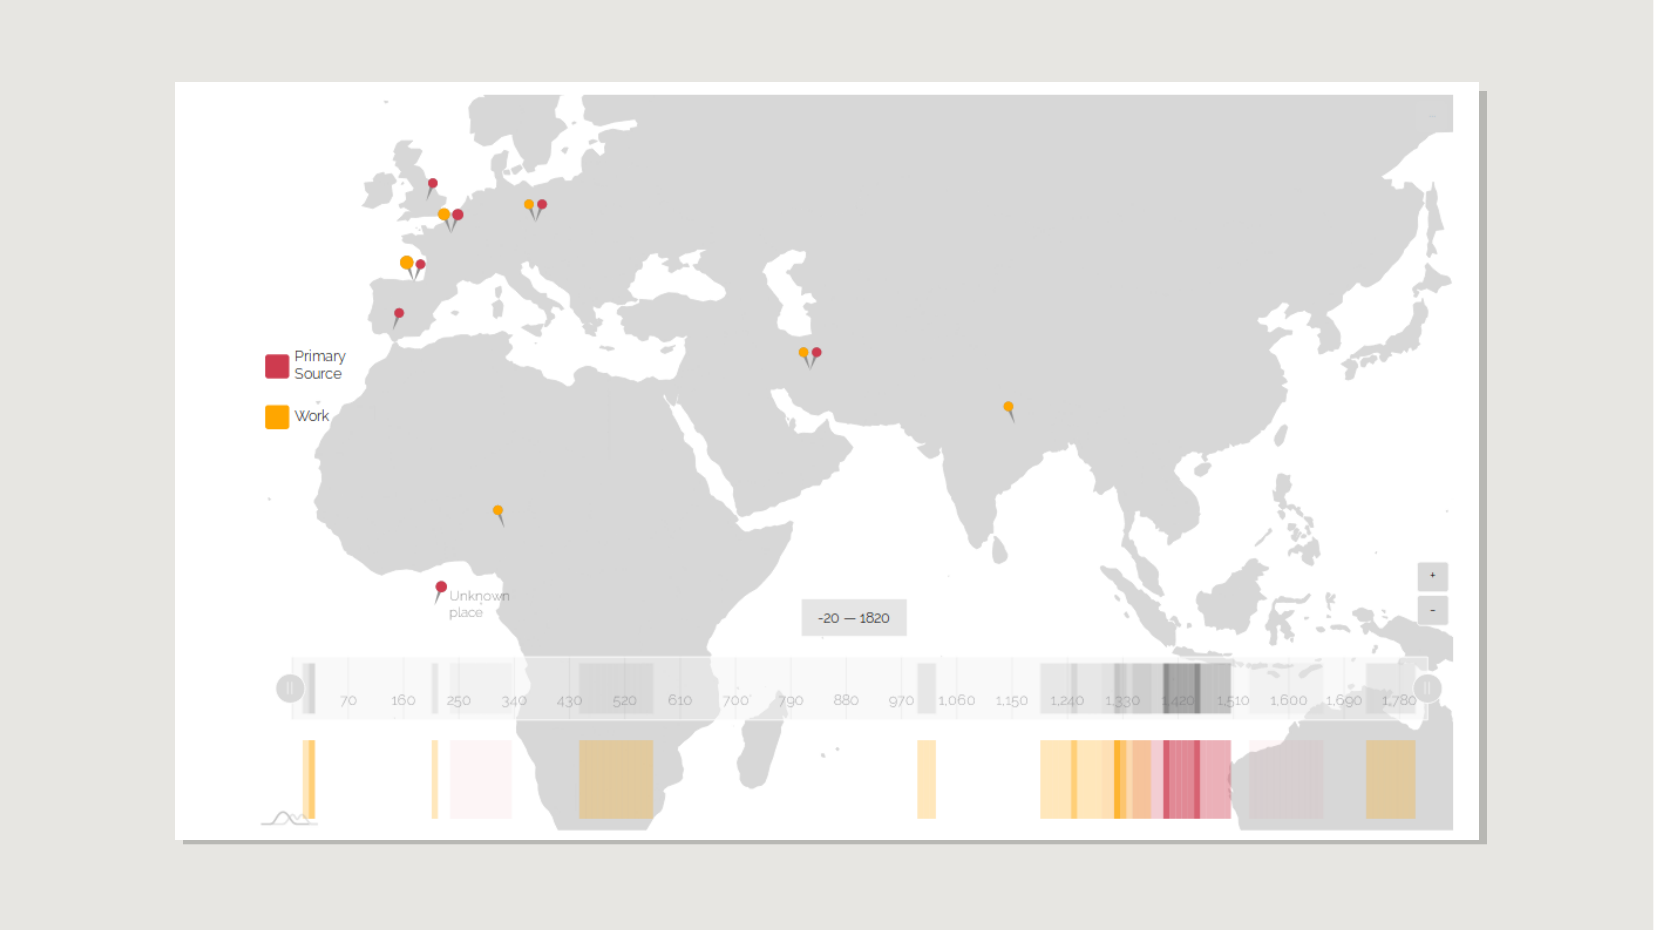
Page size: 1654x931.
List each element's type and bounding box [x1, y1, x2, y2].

picture [175, 82, 1479, 840]
